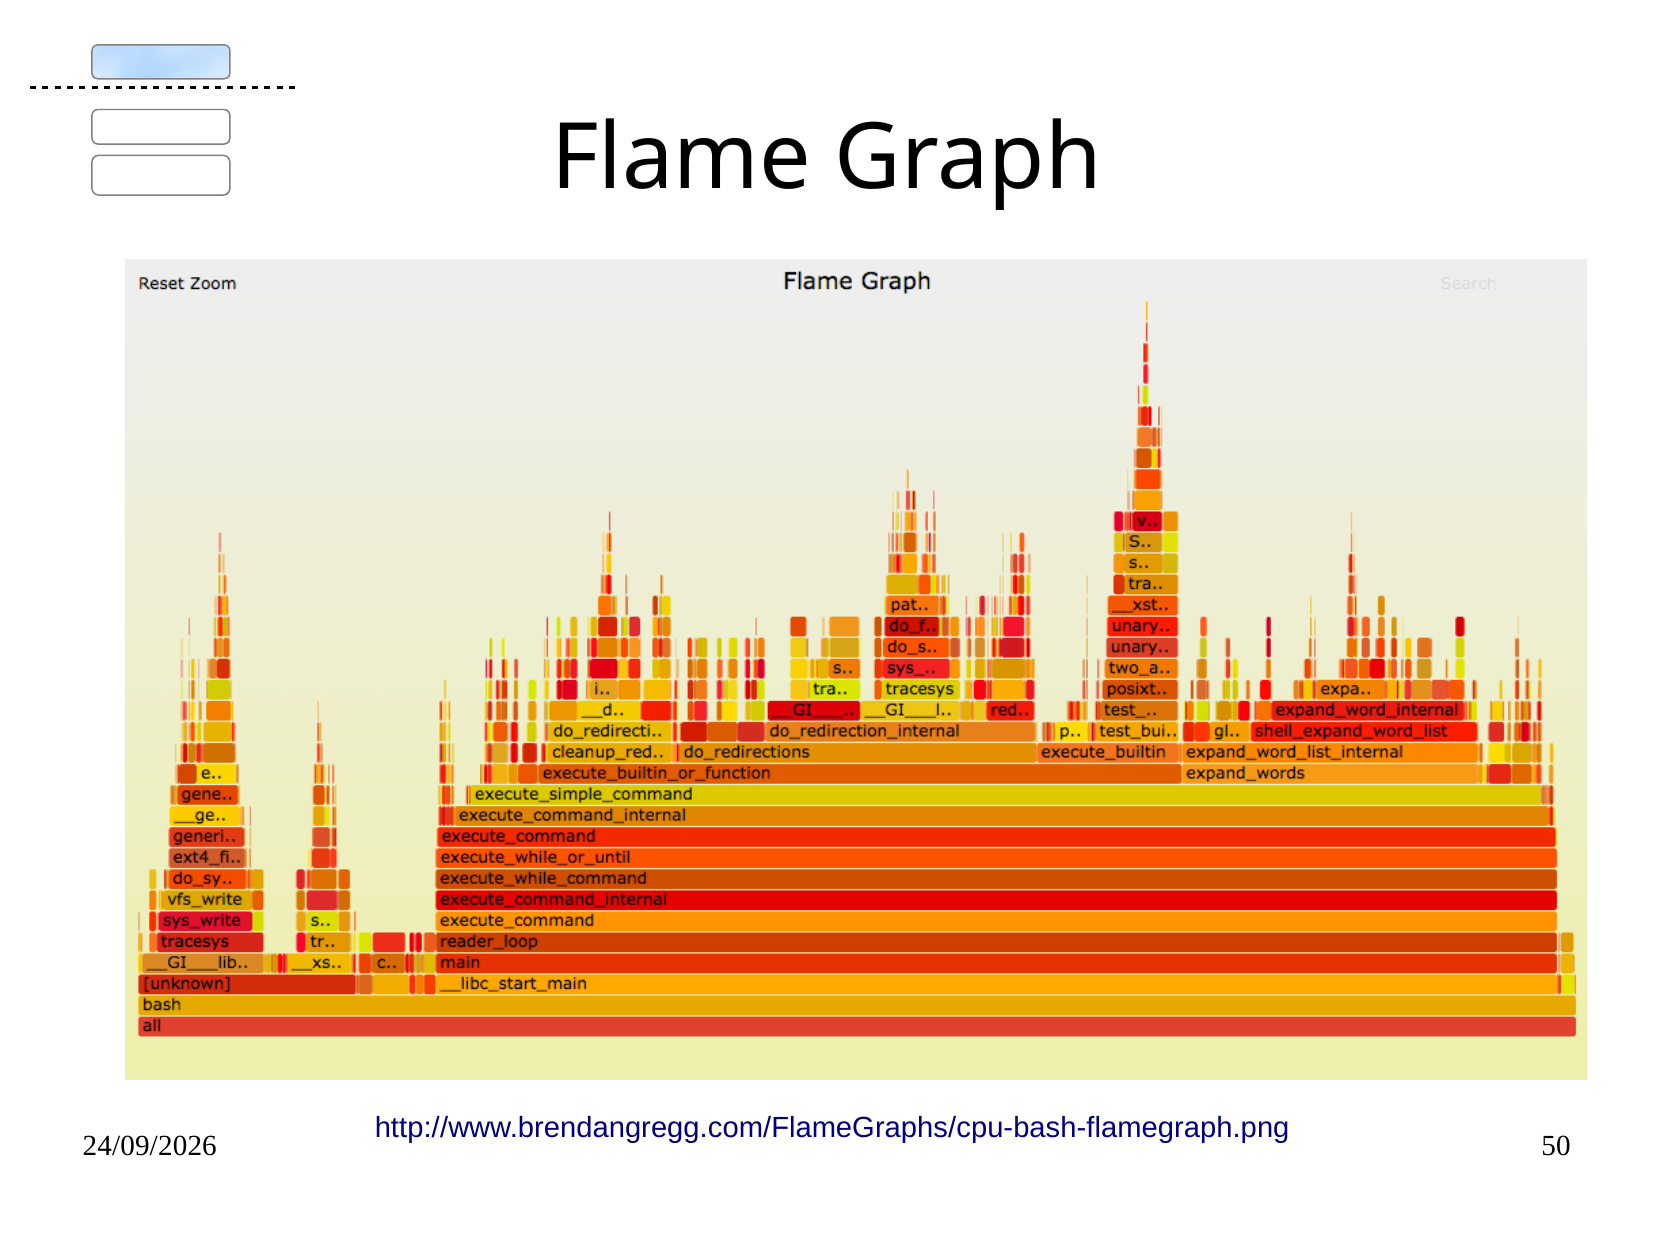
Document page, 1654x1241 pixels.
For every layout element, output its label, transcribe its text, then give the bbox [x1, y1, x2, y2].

text_box http://www.brendangregg.com/FlameGraphs/cpu-bash-flamegraph.png [360, 1103, 1321, 1152]
text_box [91, 44, 230, 79]
title Flame Graph [82, 49, 1571, 257]
picture [125, 259, 1587, 1081]
